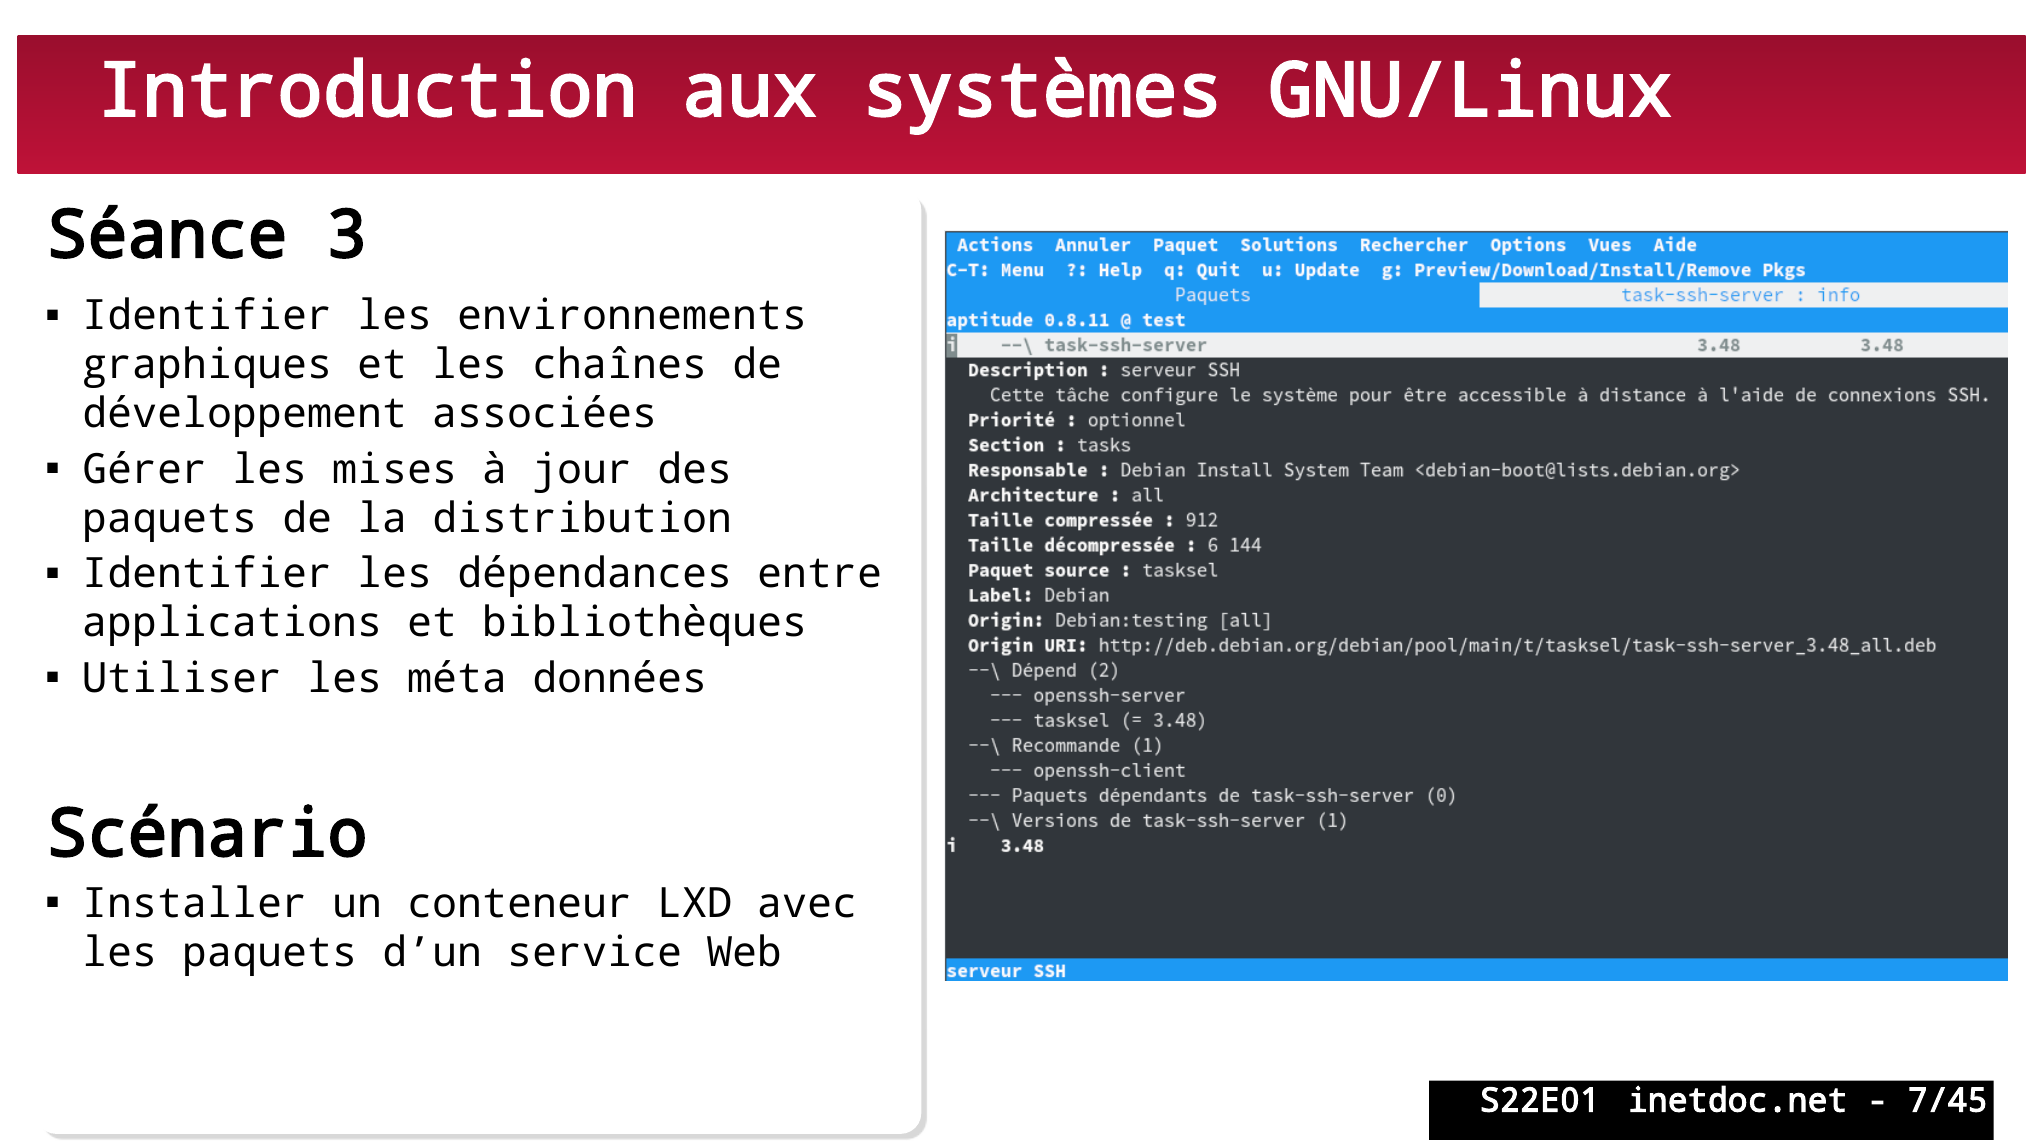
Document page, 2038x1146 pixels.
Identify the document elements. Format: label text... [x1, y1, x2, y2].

text_box Introduction aux systèmes GNU/Linux [17, 35, 2026, 174]
text_box S22E01 inetdoc.net - 45/45 [1429, 1080, 1994, 1140]
picture [944, 230, 2008, 981]
text_box Séance 3 Identifier les environnements graphiques et les chaînes de développement associées Gérer les mises à jour des paquets de la distribution Identifier les dépendances entre applications et bibliothèques Utiliser les méta données Scénario Installer un conteneur LXD avec les paquets d’un service Web [35, 188, 922, 1134]
